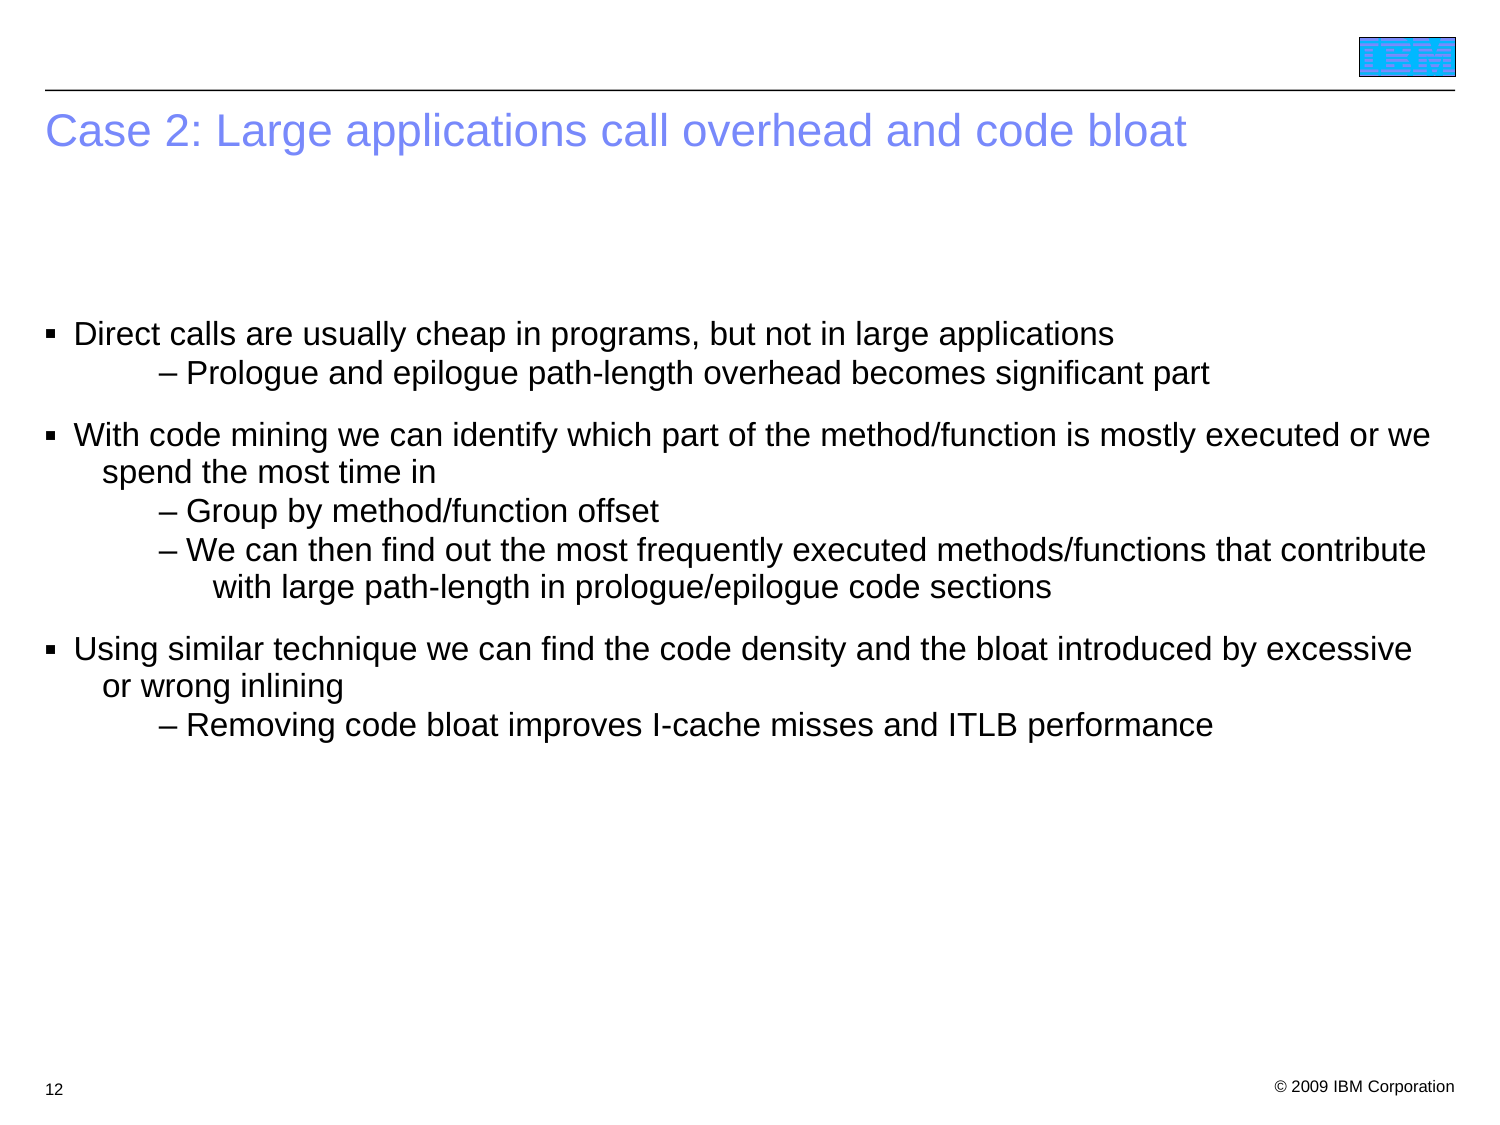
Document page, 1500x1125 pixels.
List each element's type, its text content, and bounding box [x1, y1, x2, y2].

list Direct calls are usually cheap in programs, but not in large applications Prologue and epilogue path-length overhead becomes significant part With code mining we can identify which part of the method/function is mostly executed or we spend the most time in Group by method/function offset We can then find out the most frequently executed methods/functions that contribute with large path-length in prologue/epilogue code sections Using similar technique we can find the code density and the bloat introduced by excessive or wrong inlining Removing code bloat improves I-cache misses and ITLB performance [30, 307, 1456, 1058]
title Case 2: Large applications call overhead and code bloat [30, 97, 1456, 218]
